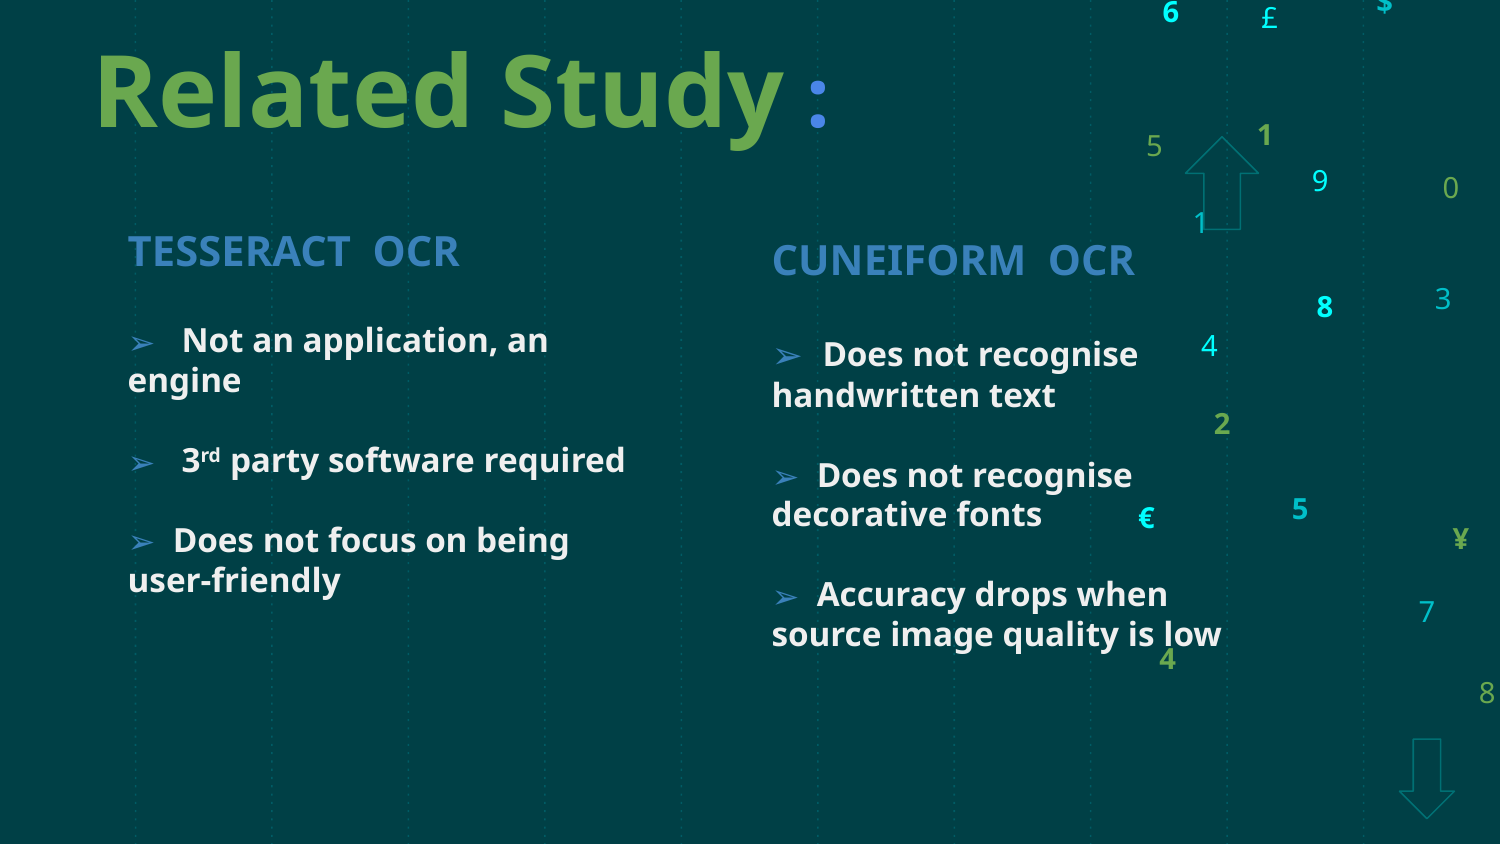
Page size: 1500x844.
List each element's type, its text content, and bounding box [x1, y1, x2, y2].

list TESSERACT OCR Not an application, an engine 3rd party software required Does not focus on being user-friendly [112, 209, 665, 775]
list CUNEIFORM OCR Does not recognise handwritten text Does not recognise decorative fonts Accuracy drops when source image quality is low [756, 218, 1282, 785]
title Related Study : [77, 47, 1049, 163]
